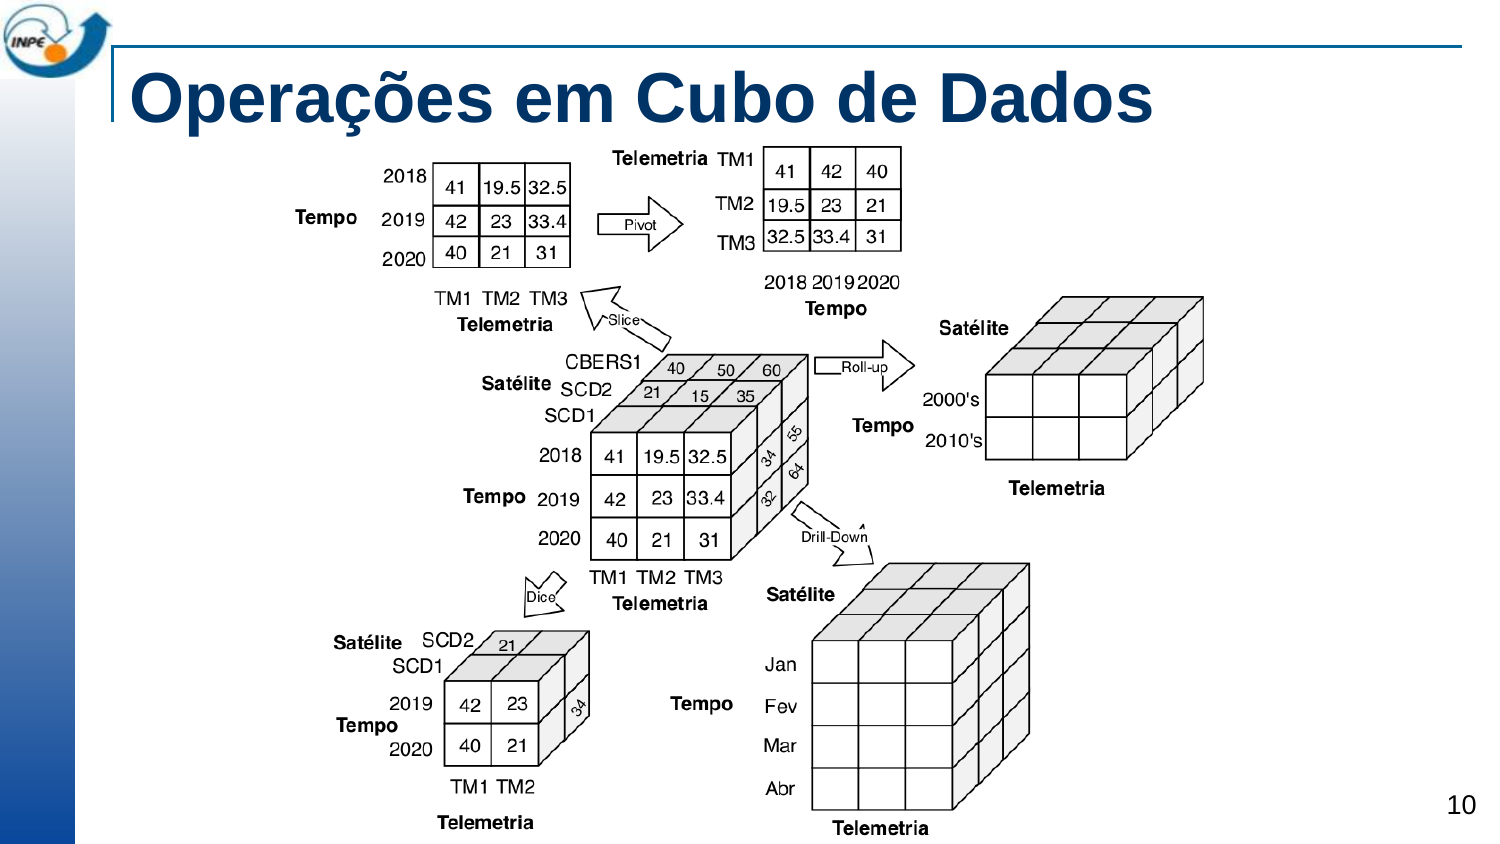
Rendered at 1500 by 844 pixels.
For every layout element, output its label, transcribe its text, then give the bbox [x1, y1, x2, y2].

picture [288, 140, 1212, 844]
slide_number <number> [1403, 779, 1494, 844]
title Operações em Cubo de Dados [112, 46, 1450, 141]
picture [0, 0, 113, 79]
